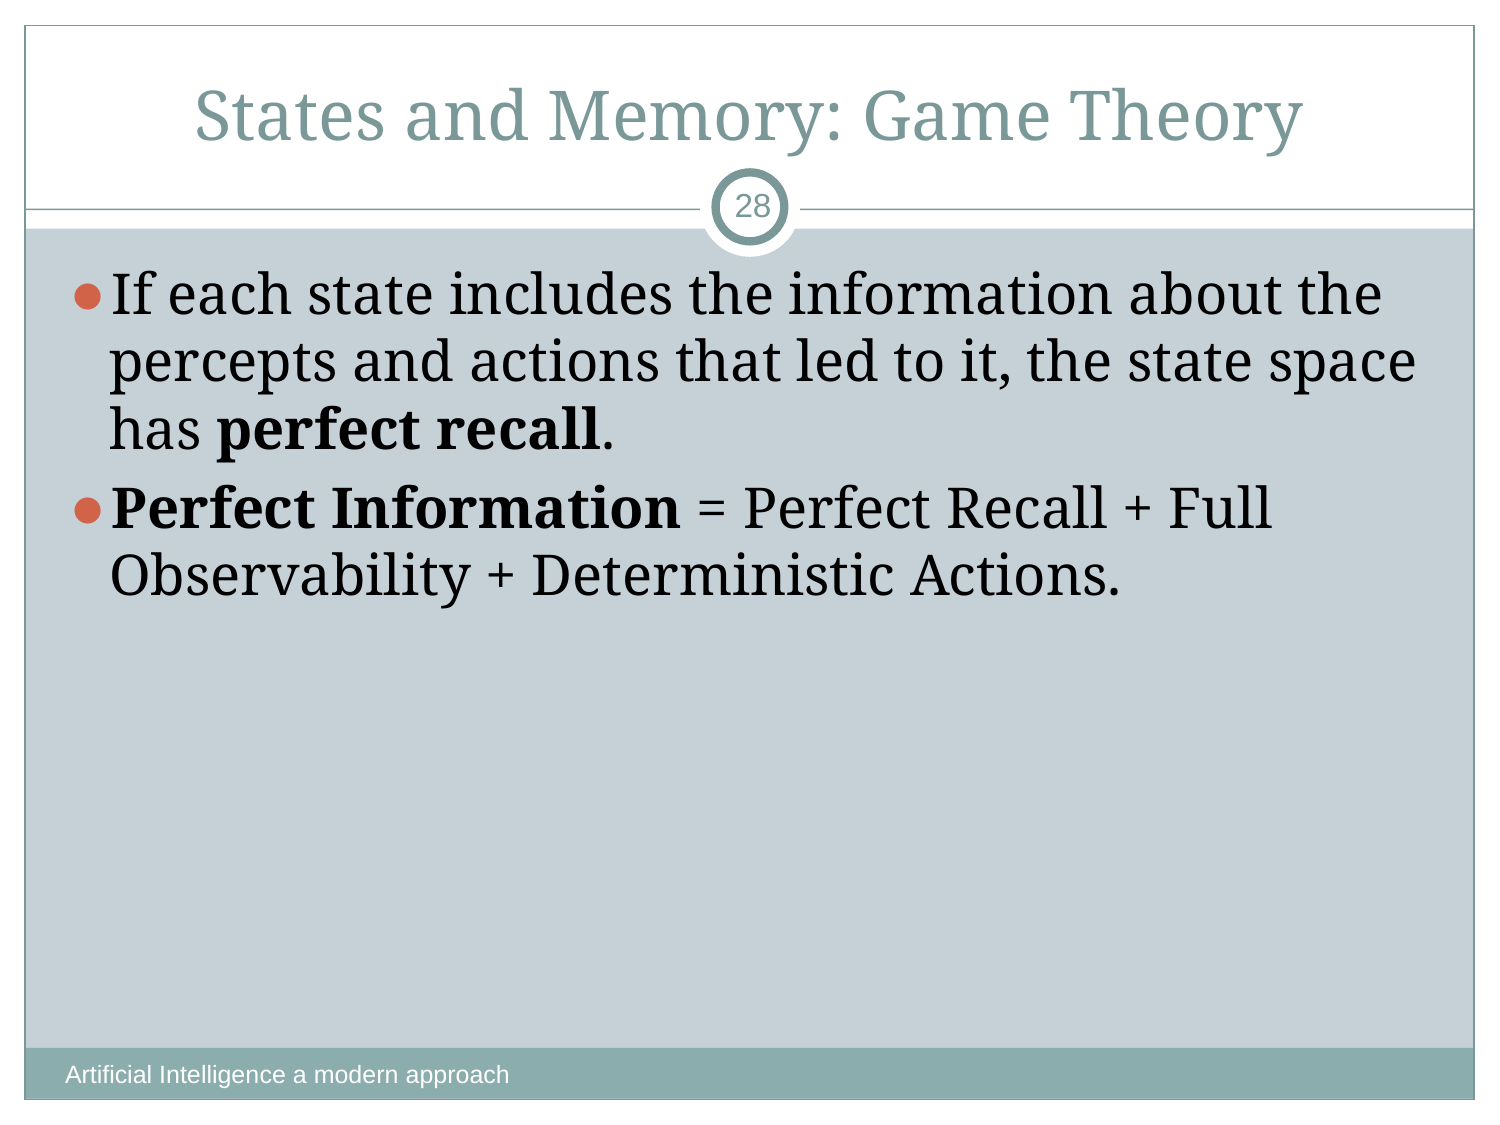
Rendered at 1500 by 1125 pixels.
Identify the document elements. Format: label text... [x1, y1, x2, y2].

title States and Memory: Game Theory [49, 37, 1450, 162]
text_box <number> [715, 168, 791, 241]
text_box Artificial Intelligence a modern approach [49, 1051, 638, 1112]
list If each state includes the information about the percepts and actions that led to it, the state space has perfect recall. Perfect Information = Perfect Recall + Full Observability + Deterministic Actions. [49, 250, 1445, 1001]
